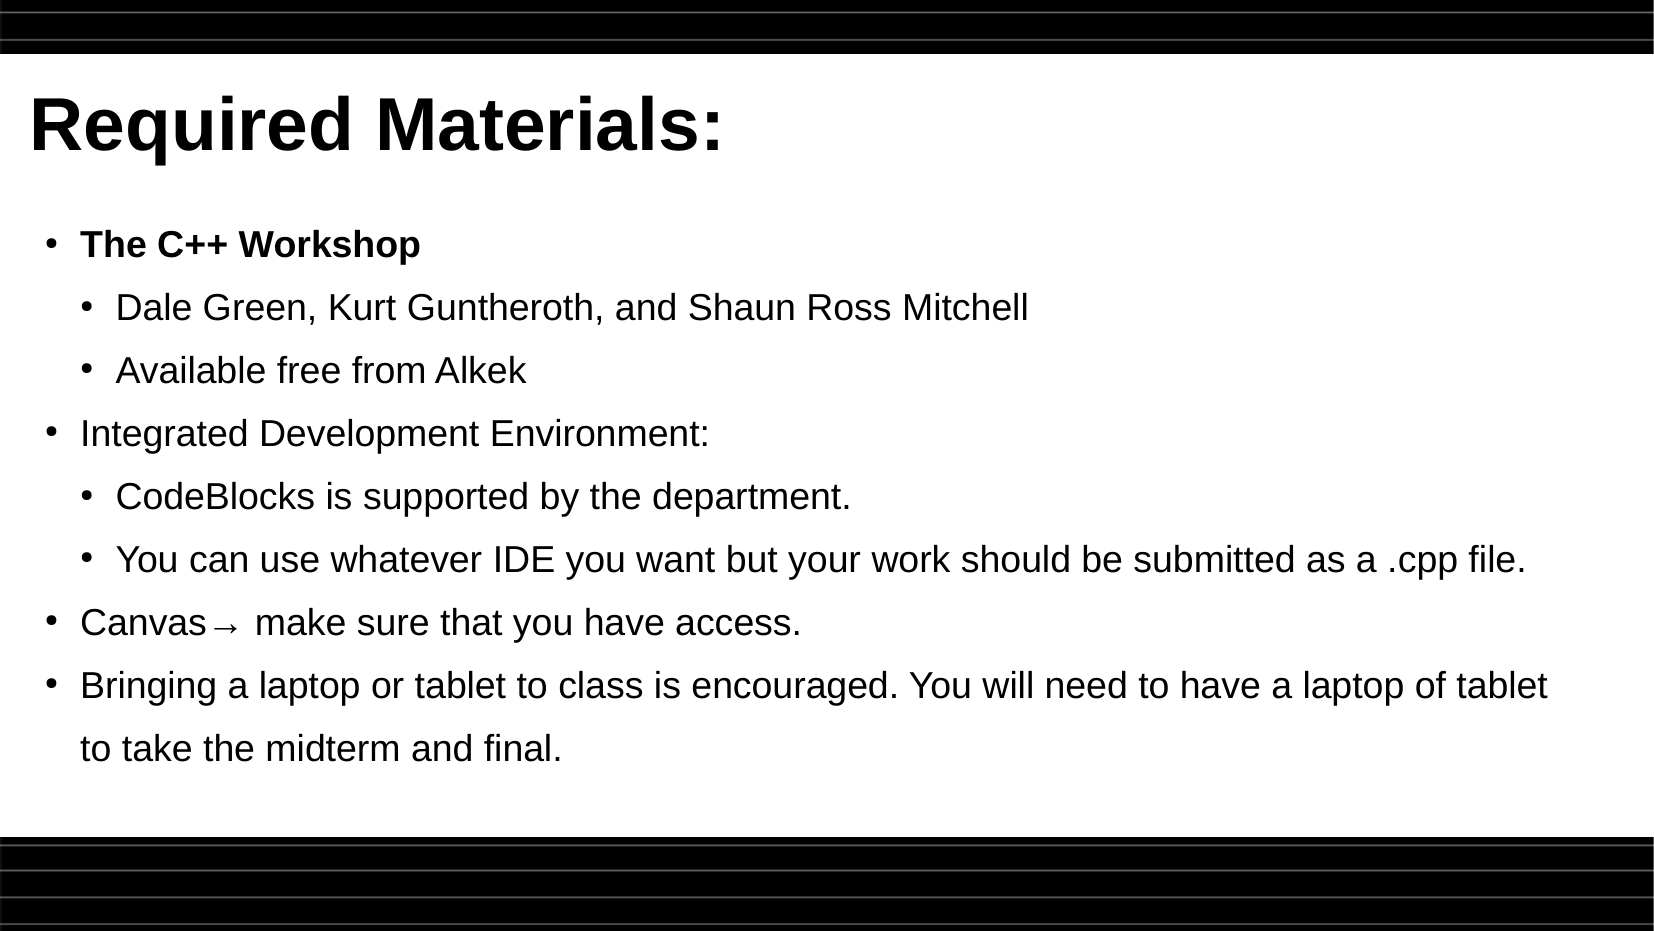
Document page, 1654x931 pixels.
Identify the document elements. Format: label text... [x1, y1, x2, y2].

text_box Required Materials: [15, 75, 1591, 174]
picture [0, 837, 1654, 931]
picture [0, 0, 1654, 54]
text_box The C++ Workshop Dale Green, Kurt Guntheroth, and Shaun Ross Mitchell Available free from Alkek Integrated Development Environment: CodeBlocks is supported by the department. You can use whatever IDE you want but your work should be submitted as a .cpp file. Canvas→ make sure that you have access. Bringing a laptop or tablet to class is encouraged. You will need to have a laptop of tablet to take the midterm and final. [30, 195, 1606, 777]
